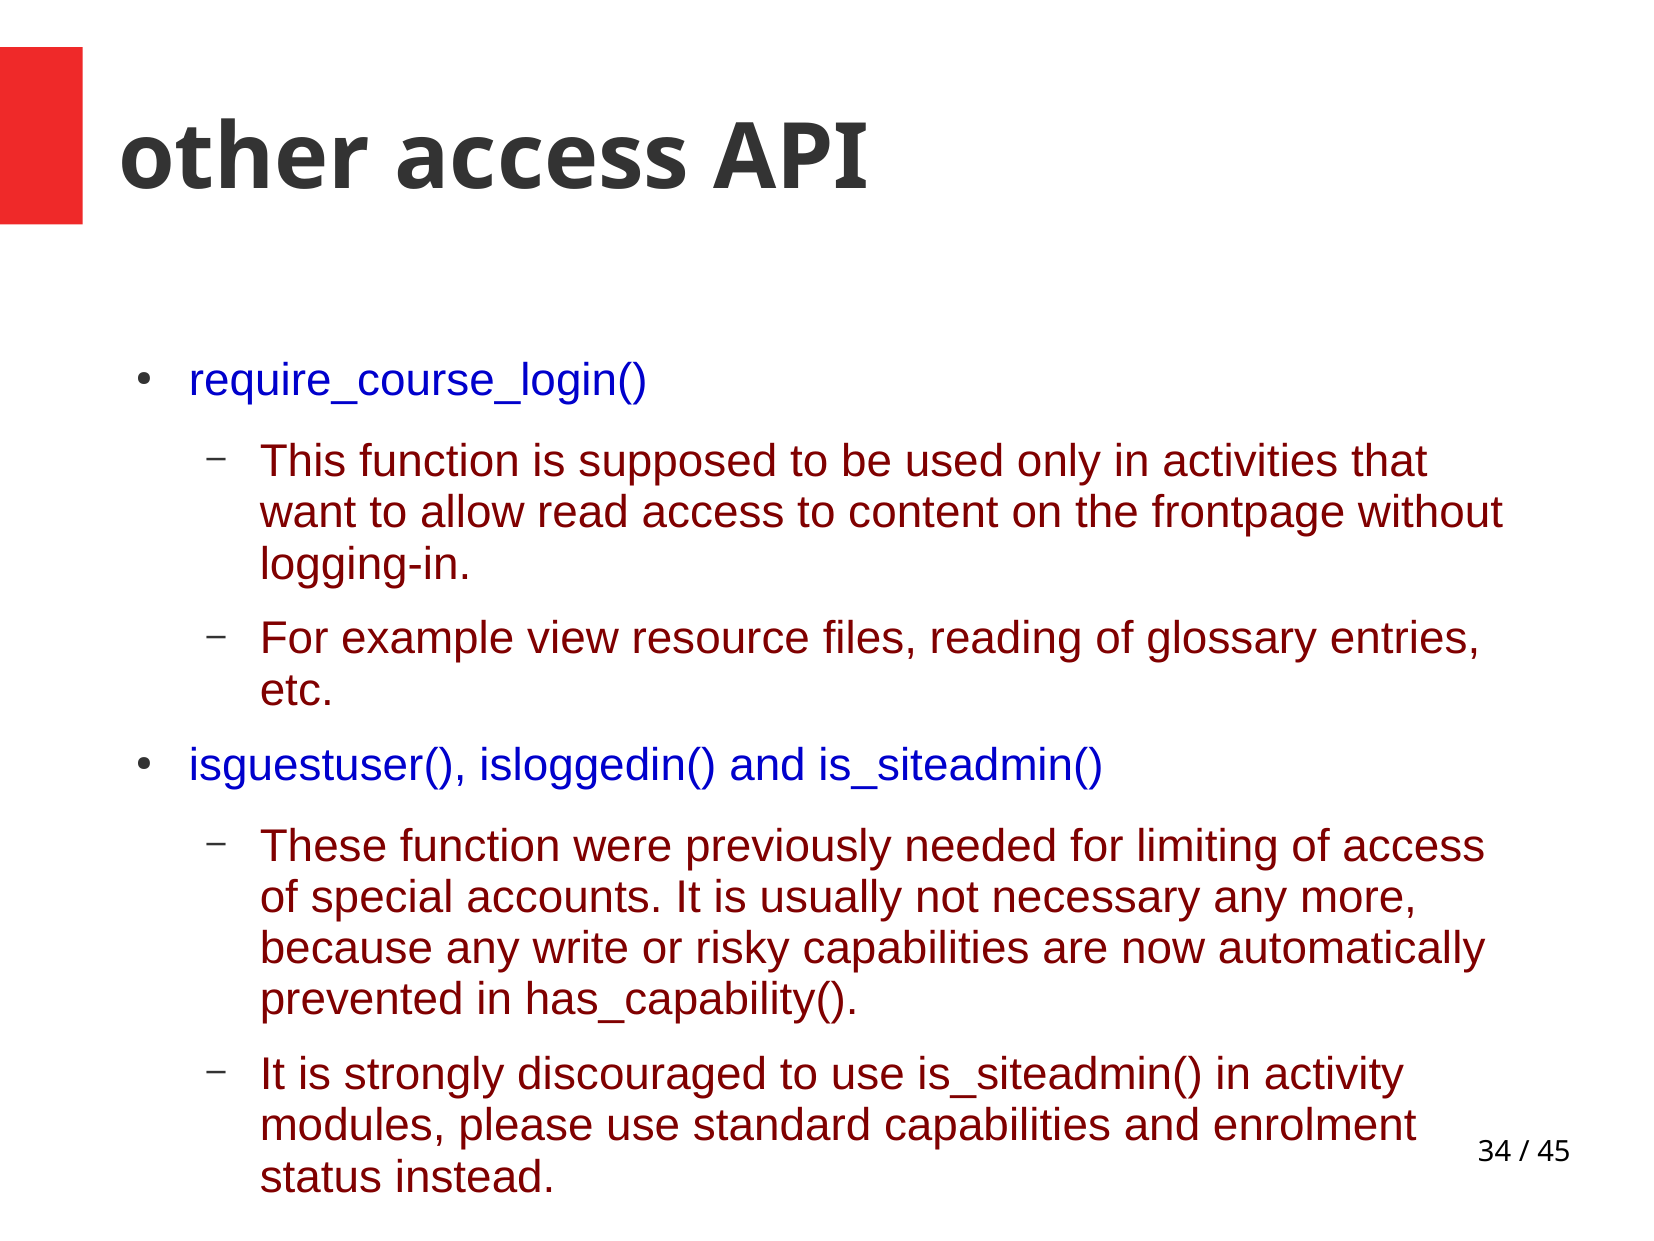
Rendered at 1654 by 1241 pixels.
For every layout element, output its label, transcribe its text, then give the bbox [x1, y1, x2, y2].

title other access API [118, 49, 1571, 257]
list require_course_login() This function is supposed to be used only in activities that want to allow read access to content on the frontpage without logging-in. For example view resource files, reading of glossary entries, etc. isguestuser(), isloggedin() and is_siteadmin() These function were previously needed for limiting of access of special accounts. It is usually not necessary any more, because any write or risky capabilities are now automatically prevented in has_capability(). It is strongly discouraged to use is_siteadmin() in activity modules, please use standard capabilities and enrolment status instead. [118, 354, 1536, 1074]
